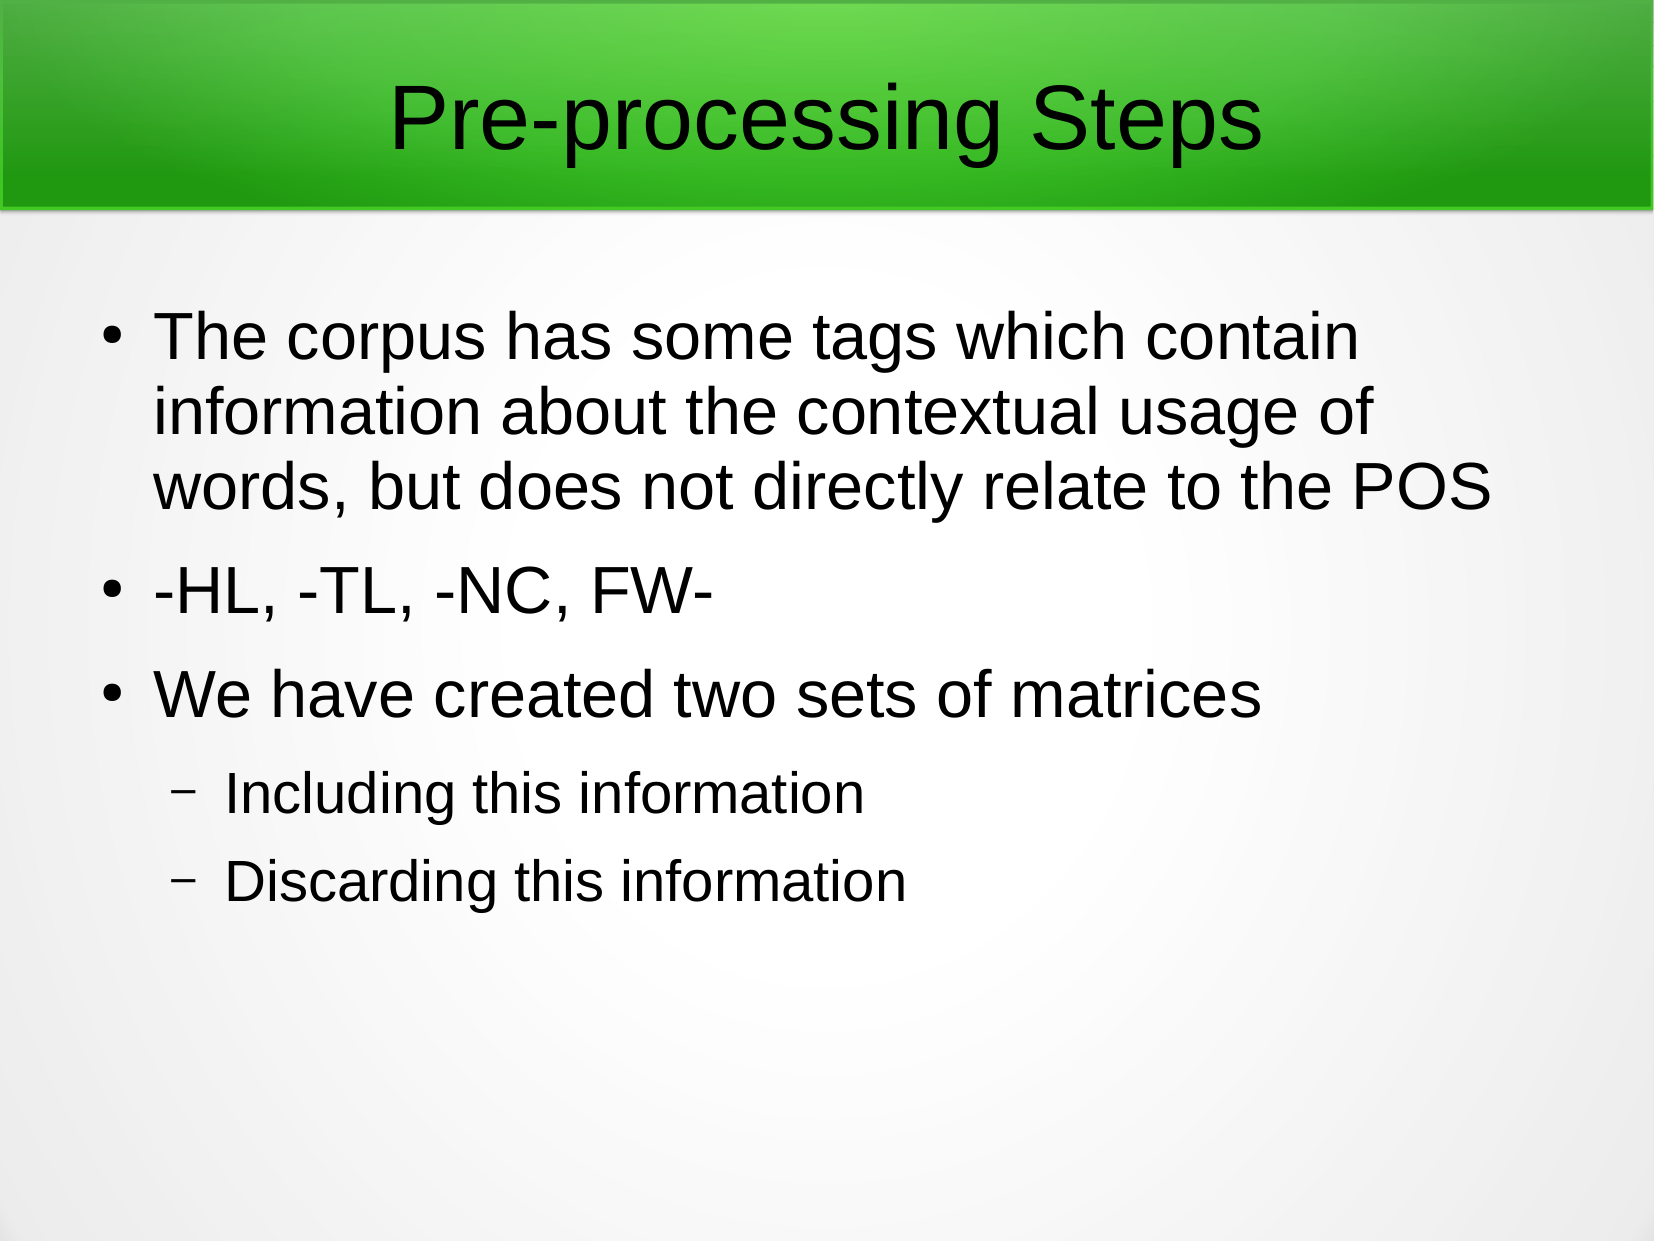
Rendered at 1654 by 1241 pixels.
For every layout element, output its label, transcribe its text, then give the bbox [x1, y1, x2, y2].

title Pre-processing Steps [82, 47, 1571, 189]
list The corpus has some tags which contain information about the contextual usage of words, but does not directly relate to the POS -HL, -TL, -NC, FW- We have created two sets of matrices Including this information Discarding this information [82, 299, 1571, 1019]
